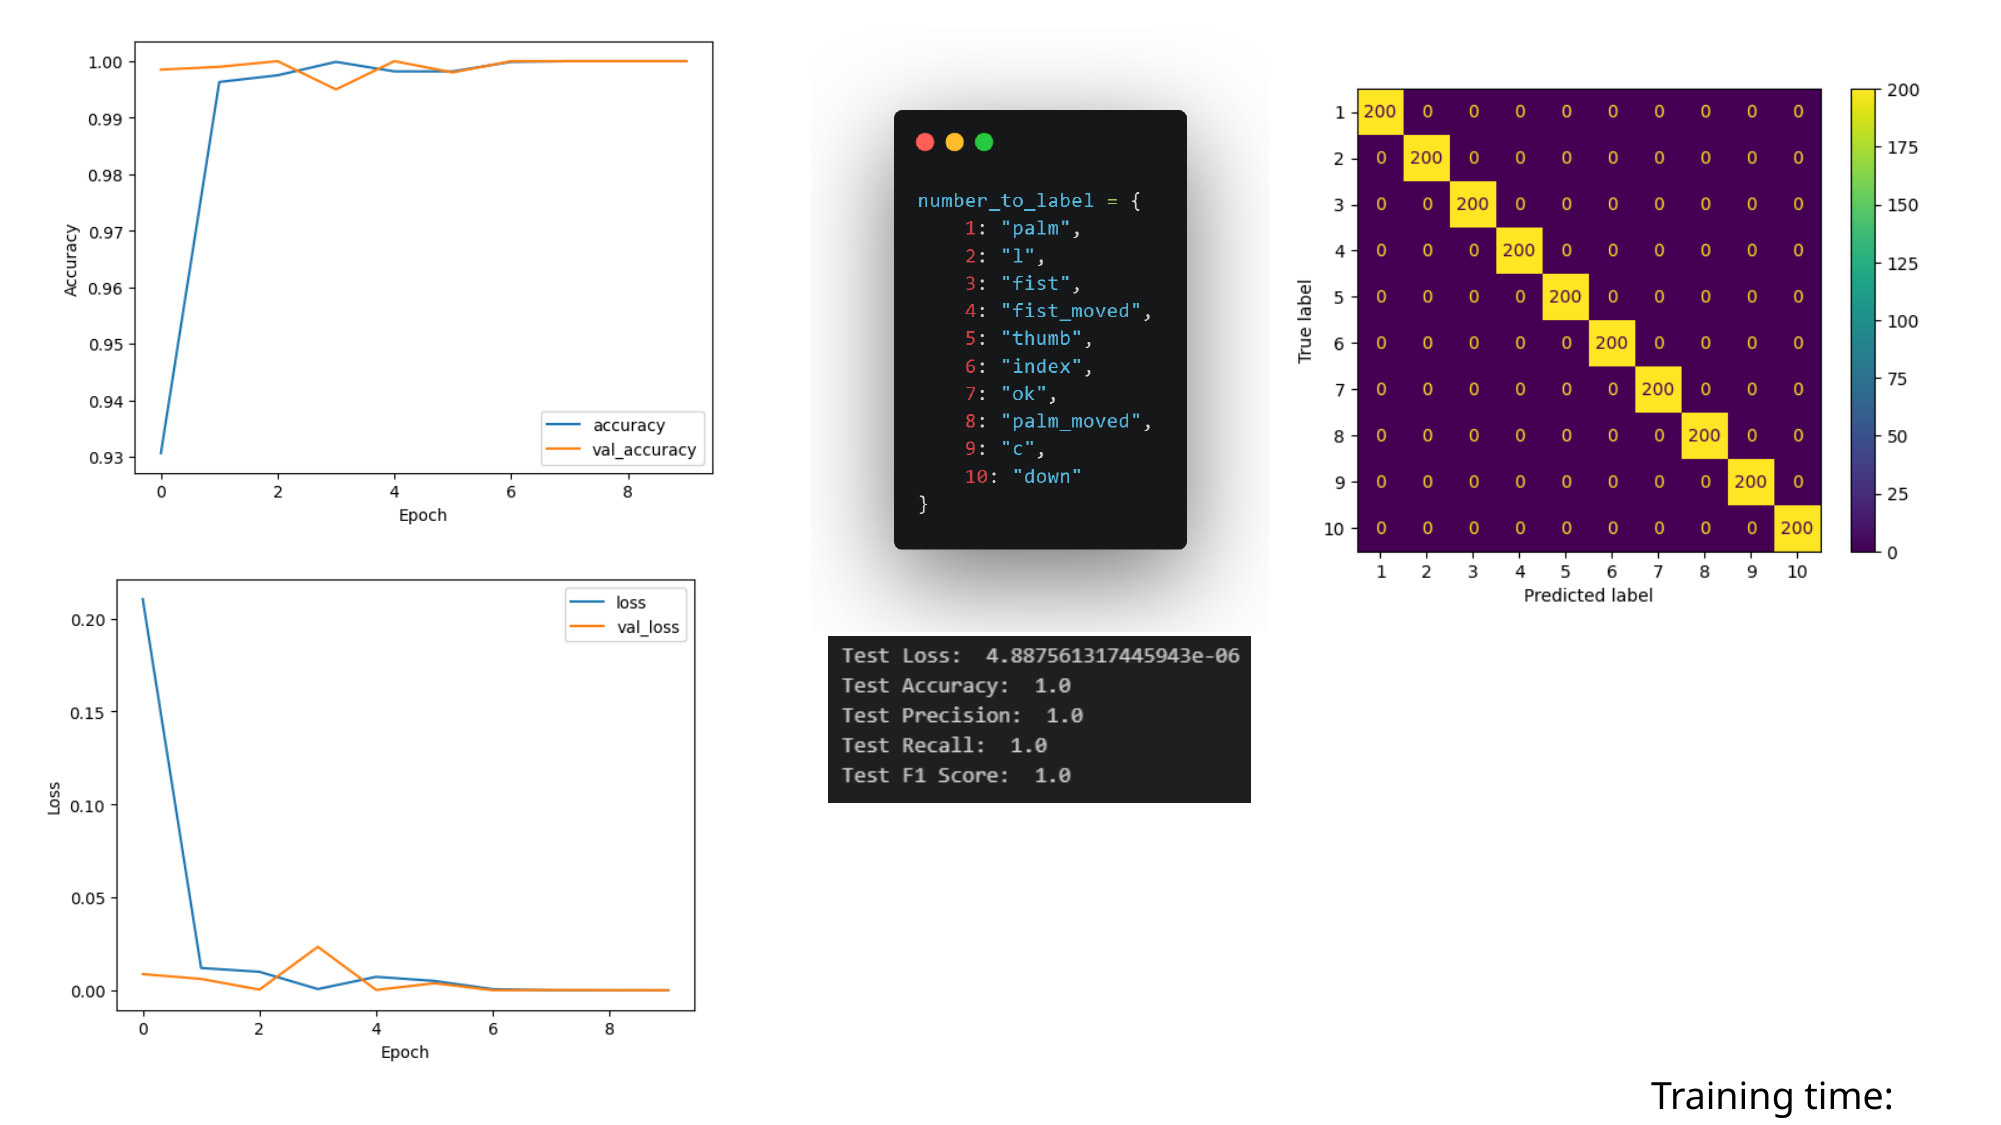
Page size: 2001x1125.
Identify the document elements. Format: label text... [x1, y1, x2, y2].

picture [53, 31, 724, 535]
picture [1286, 70, 1931, 618]
text_box Training time: ~19.6s [1636, 1064, 2000, 1125]
picture [828, 636, 1251, 803]
picture [35, 569, 706, 1072]
picture [811, 27, 1269, 632]
